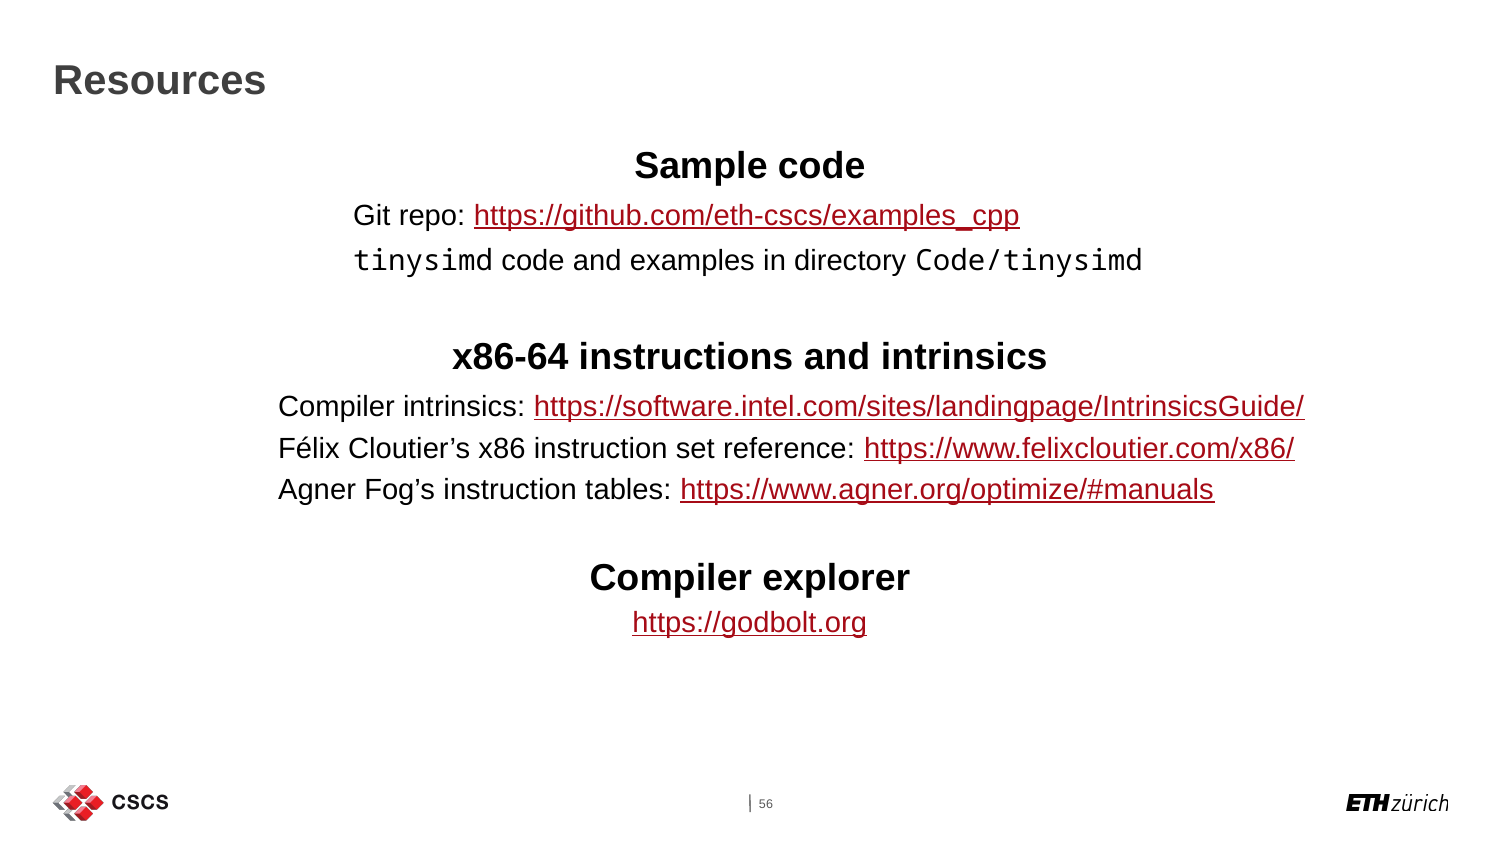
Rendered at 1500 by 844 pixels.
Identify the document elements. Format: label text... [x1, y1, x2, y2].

picture [43, 775, 177, 830]
title Resources [53, 5, 1447, 112]
slide_number <number> [750, 794, 798, 813]
picture [1346, 794, 1448, 811]
list Sample code Git repo: https://github.com/eth-cscs/examples_cpp tinysimd code and examples in directory Code/tinysimd x86-64 instructions and intrinsics Compiler intrinsics: https://software.intel.com/sites/landingpage/IntrinsicsGuide/ Félix Cloutier’s x86 instruction set reference: https://www.felixcloutier.com/x86/ Agner Fog’s instruction tables: https://www.agner.org/optimize/#manuals Compiler explorer https://godbolt.org [53, 133, 1447, 767]
